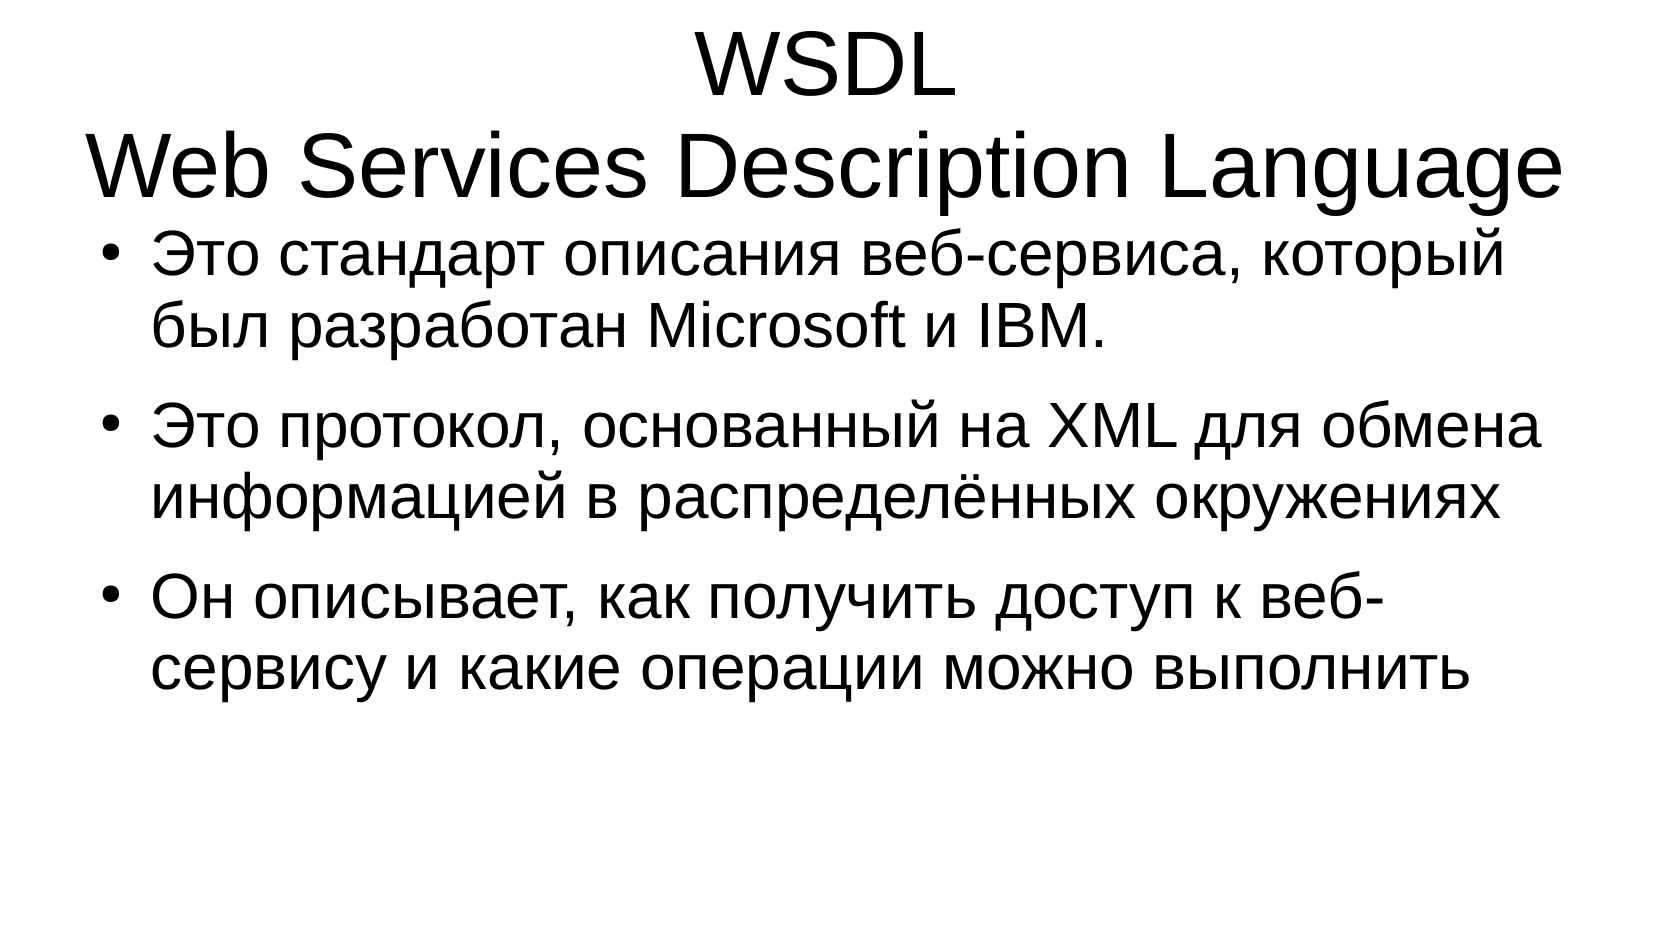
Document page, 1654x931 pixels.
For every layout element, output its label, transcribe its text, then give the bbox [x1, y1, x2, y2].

title WSDL Web Services Description Language [82, 12, 1571, 217]
list Это стандарт описания веб-сервиса, который был разработан Microsoft и IBM. Это протокол, основанный на XML для обмена информацией в распределённых окружениях Он описывает, как получить доступ к веб-сервису и какие операции можно выполнить [82, 217, 1571, 758]
